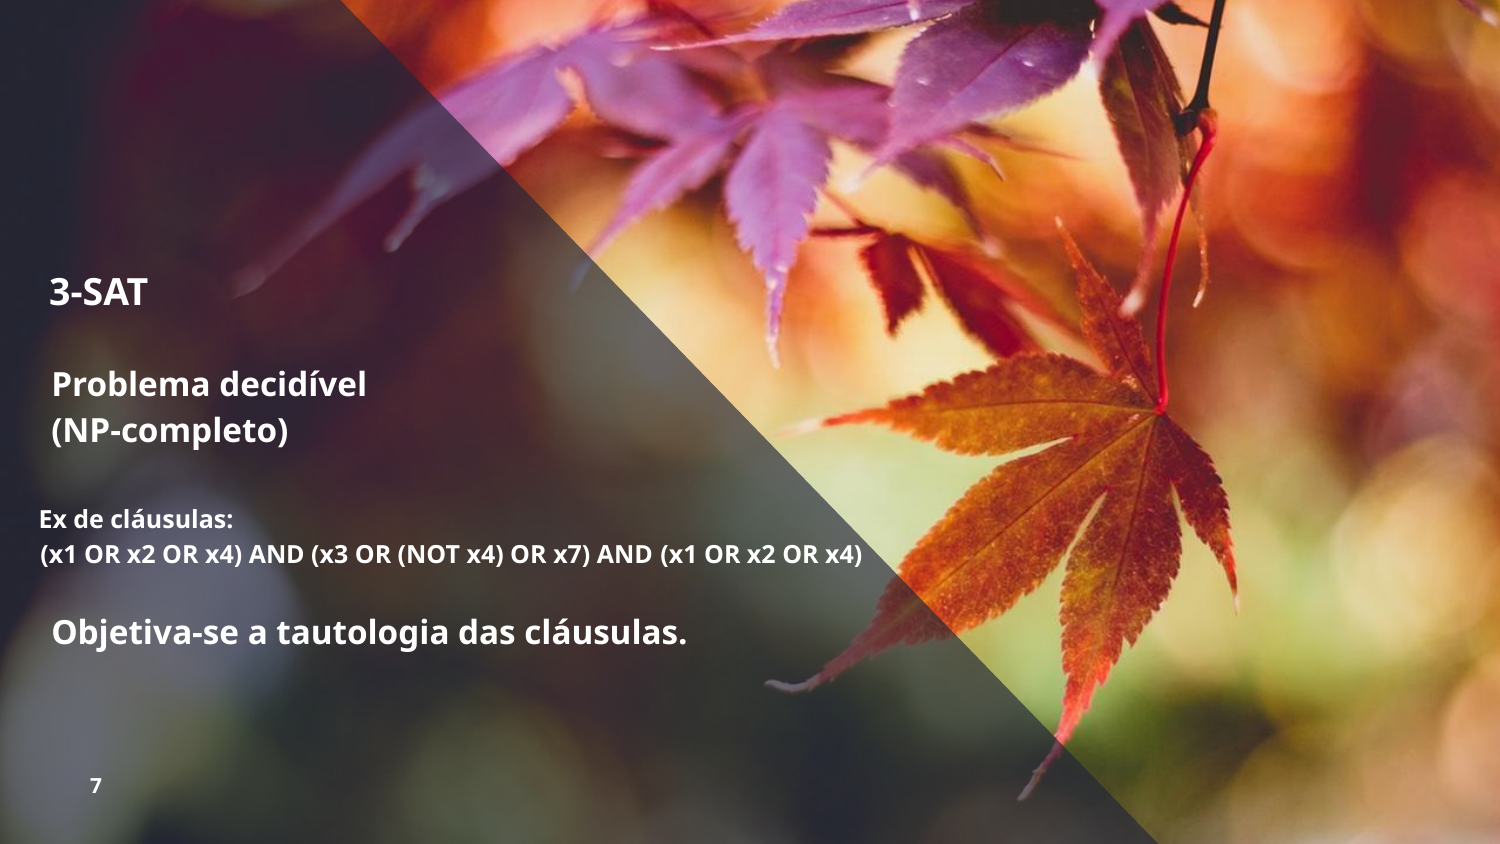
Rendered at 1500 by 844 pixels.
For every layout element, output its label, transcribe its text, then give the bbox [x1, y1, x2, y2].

picture [342, 0, 1500, 844]
title 3-SAT [34, 224, 426, 328]
list Objetiva-se a tautologia das cláusulas. [36, 590, 815, 759]
slide_number <number> [75, 766, 165, 807]
list Problema decidível (NP-completo) [36, 342, 402, 484]
list Ex de cláusulas: (x1 OR x2 OR x4) AND (x3 OR (NOT x4) OR x7) AND (x1 OR x2 OR x4) [23, 484, 886, 615]
